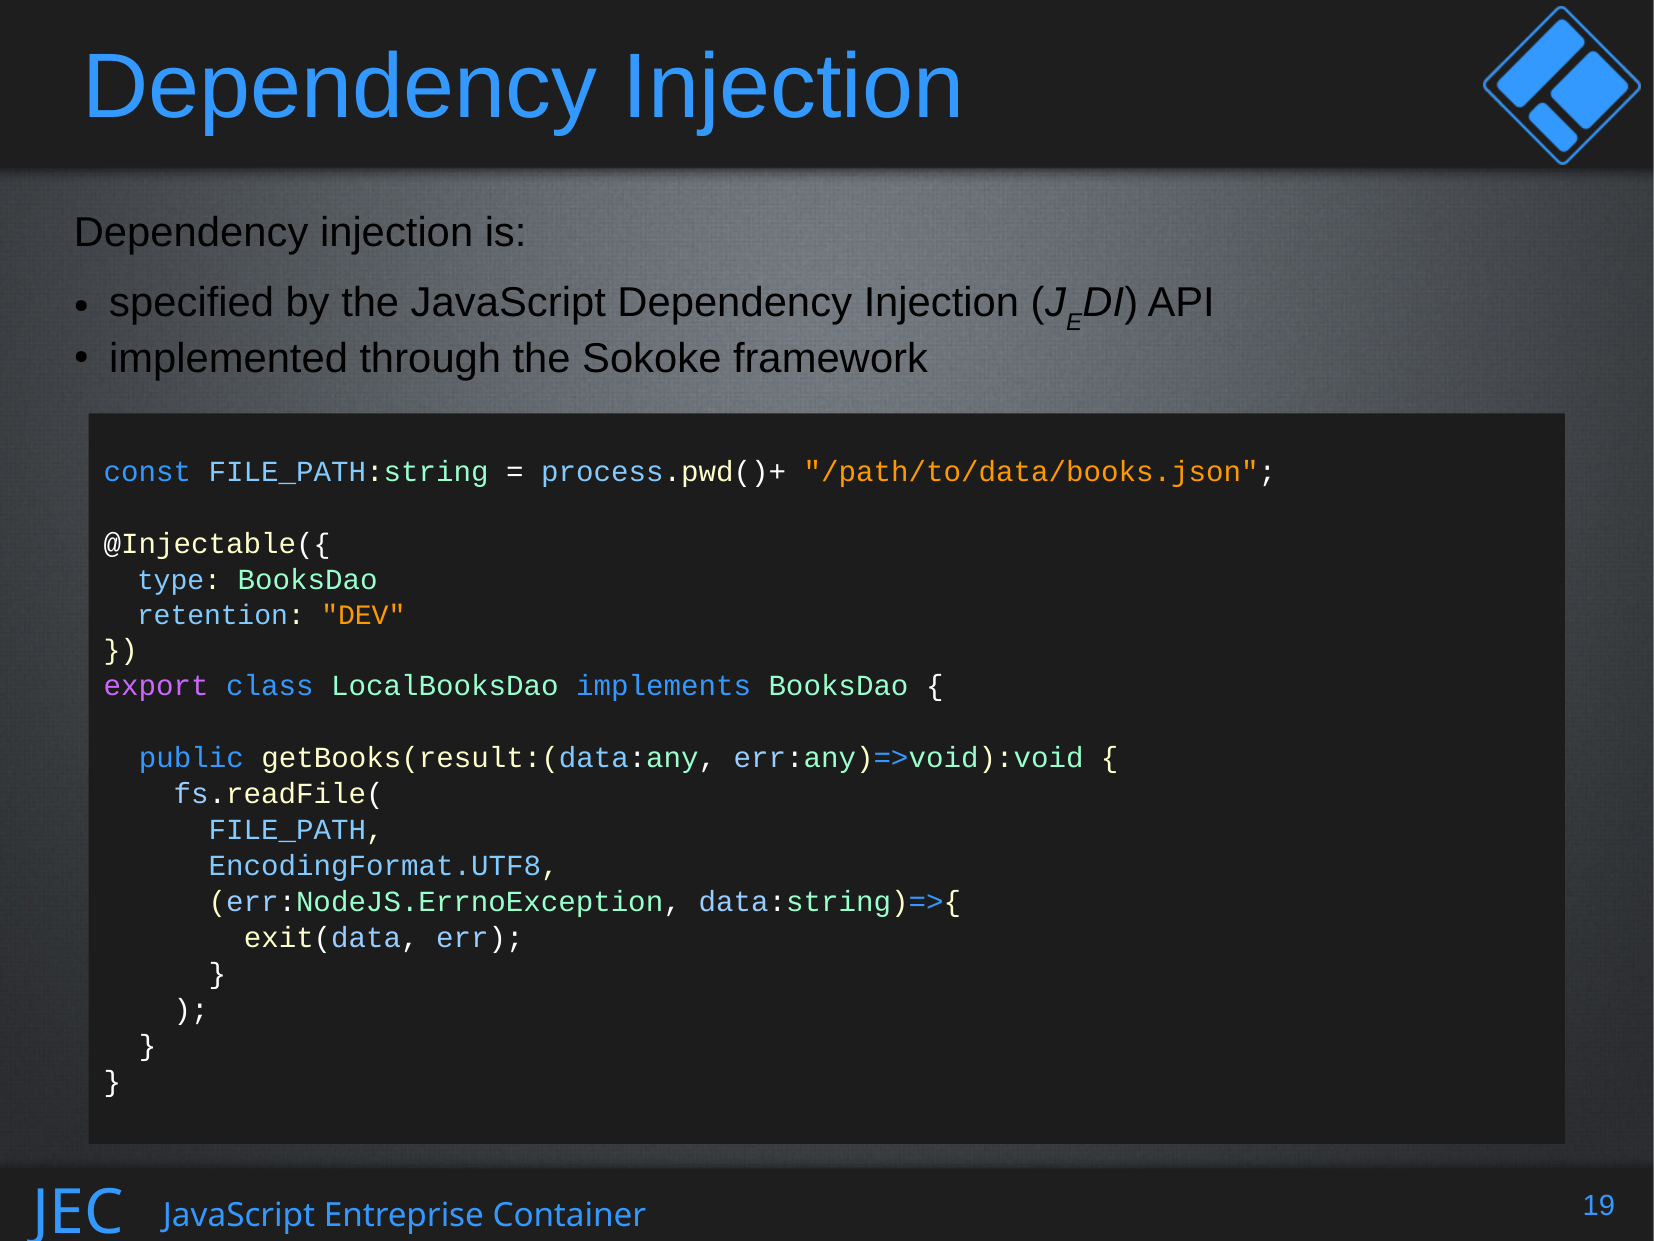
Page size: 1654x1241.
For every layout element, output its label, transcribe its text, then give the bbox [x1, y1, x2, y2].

title Dependency Injection [82, 23, 1441, 147]
text_box JEC [17, 1159, 149, 1241]
text_box Dependency injection is: specified by the JavaScript Dependency Injection (JEDI) API implemented through the Sokoke framework [59, 201, 1595, 390]
text_box const FILE_PATH:string = process.pwd()+ "/path/to/data/books.json"; @Injectable({ type: BooksDao retention: "DEV" }) export class LocalBooksDao implements BooksDao { public getBooks(result:(data:any, err:any)=>void):void { fs.readFile( FILE_PATH, EncodingFormat.UTF8, (err:NodeJS.ErrnoException, data:string)=>{ exit(data, err); } ); } } [88, 413, 1565, 1109]
text_box 19 [744, 1181, 1630, 1229]
picture [0, 0, 1654, 1241]
text_box JavaScript Entreprise Container [148, 1183, 651, 1241]
